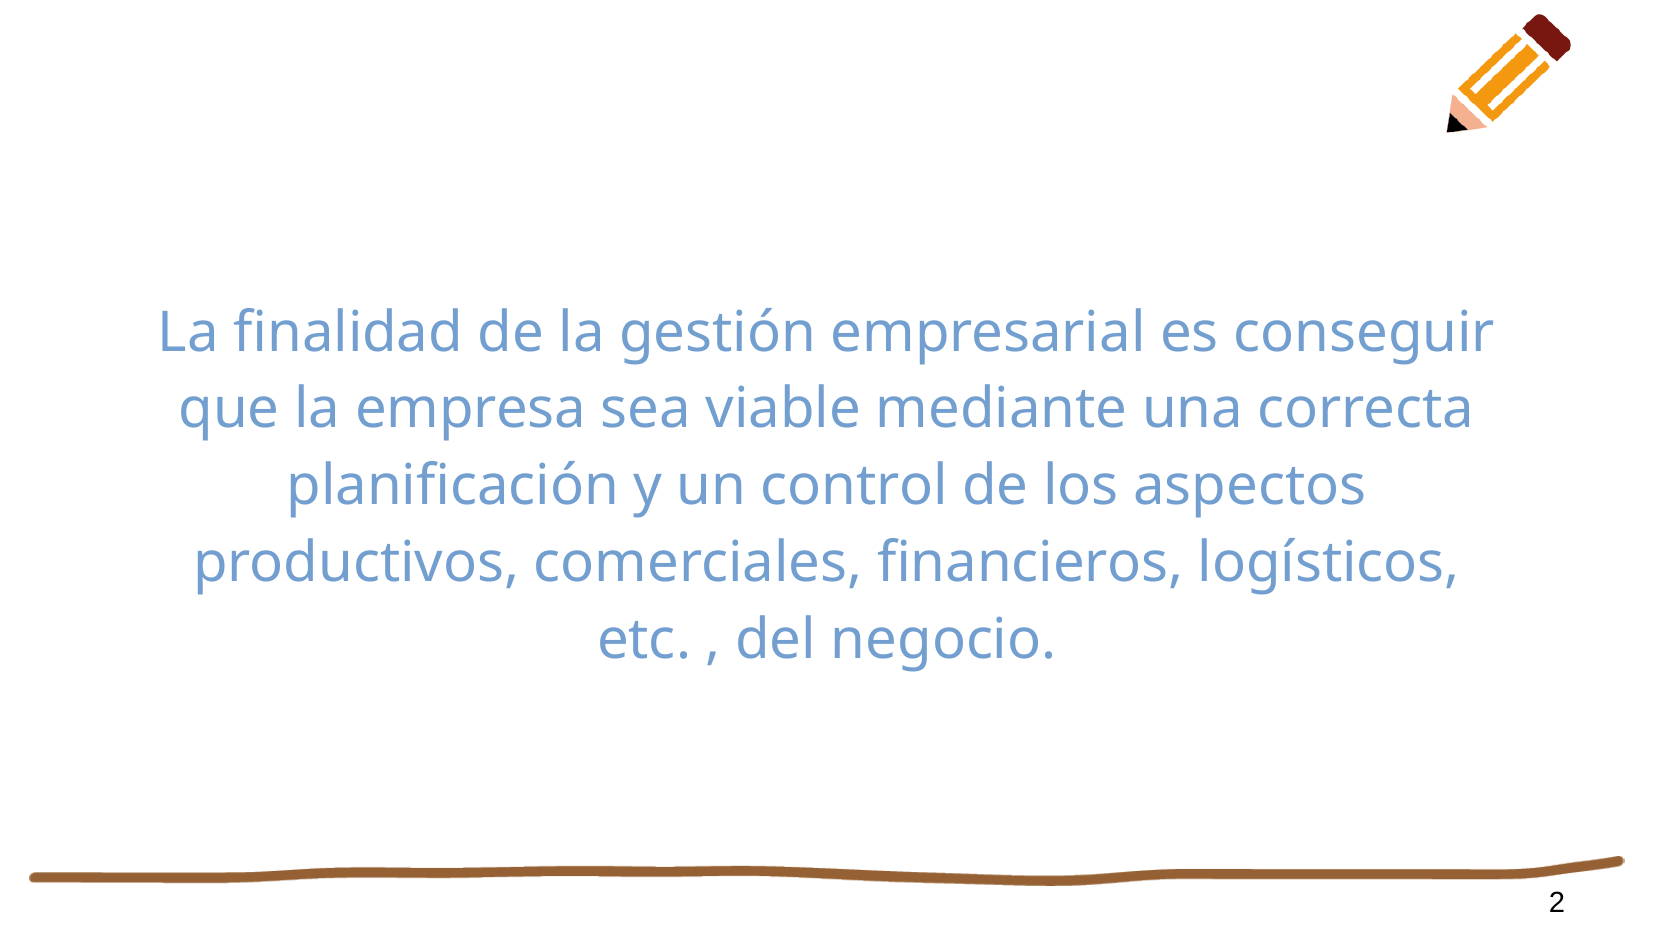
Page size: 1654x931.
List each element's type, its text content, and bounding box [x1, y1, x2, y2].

title La finalidad de la gestión empresarial es conseguir que la empresa sea viable mediante una correcta planificación y un control de los aspectos productivos, comerciales, financieros, logísticos, etc. , del negocio. [147, 286, 1506, 680]
picture [1446, 14, 1571, 133]
picture [29, 856, 1625, 886]
